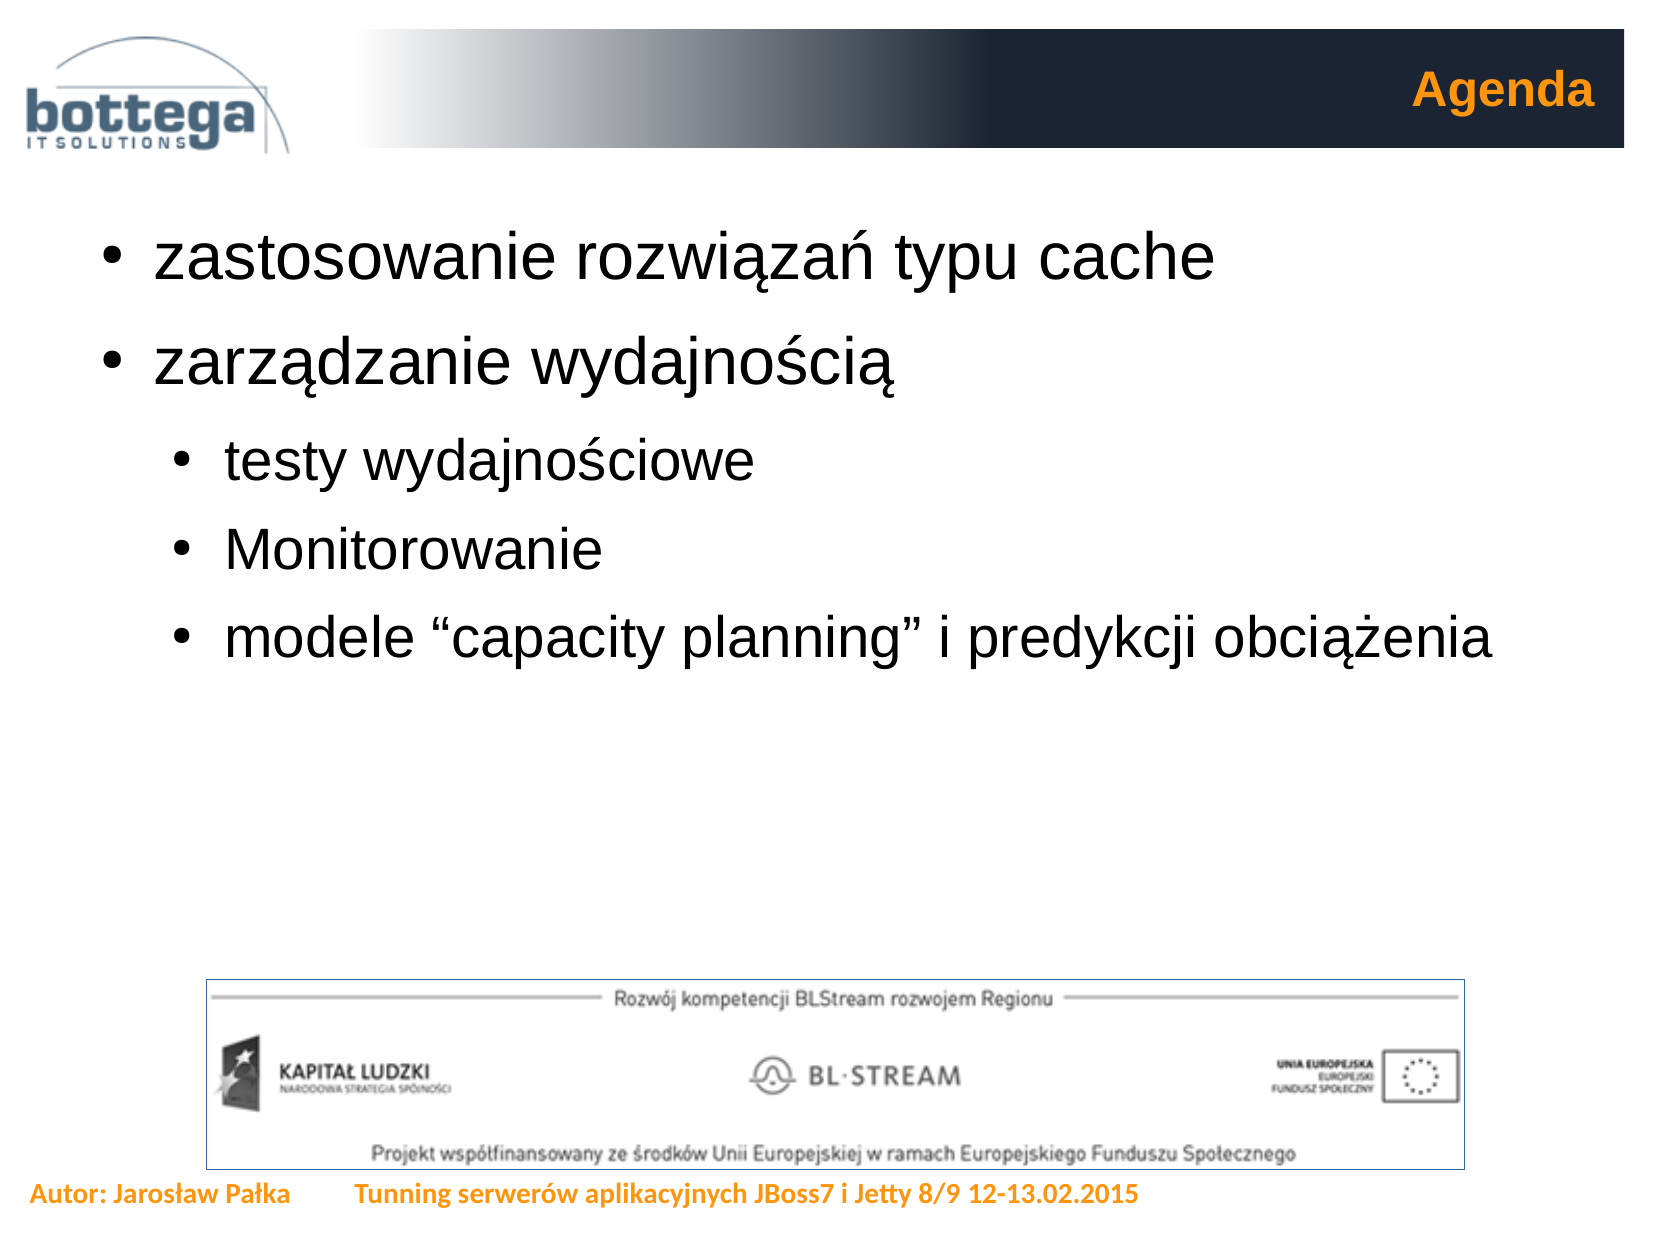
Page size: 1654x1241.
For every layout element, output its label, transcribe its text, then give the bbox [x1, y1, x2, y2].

list zastosowanie rozwiązań typu cache zarządzanie wydajnością testy wydajnościowe Monitorowanie modele “capacity planning” i predykcji obciążenia [82, 219, 1571, 1038]
picture [207, 1038, 1464, 1169]
title Agenda [354, 29, 1625, 148]
picture [17, 29, 296, 160]
